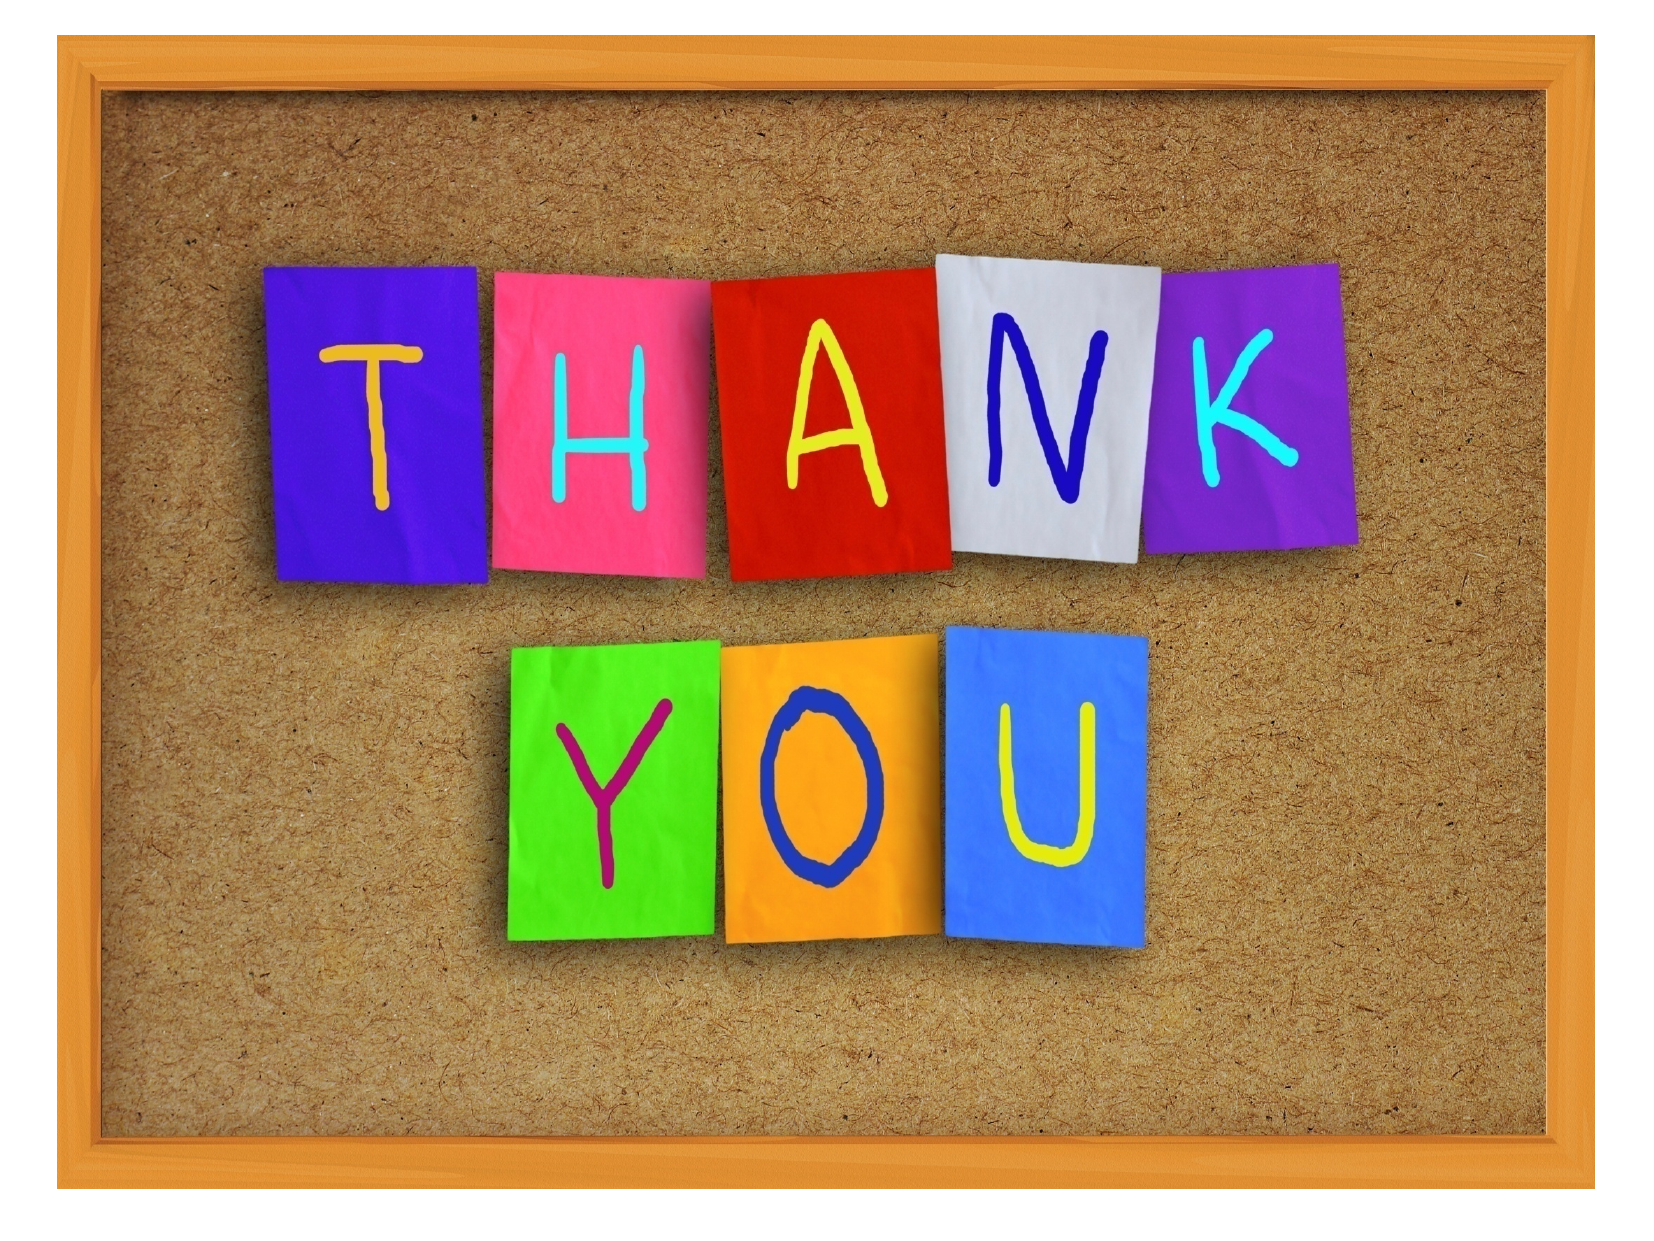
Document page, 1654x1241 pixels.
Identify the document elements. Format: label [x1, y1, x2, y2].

picture [57, 35, 1595, 1189]
